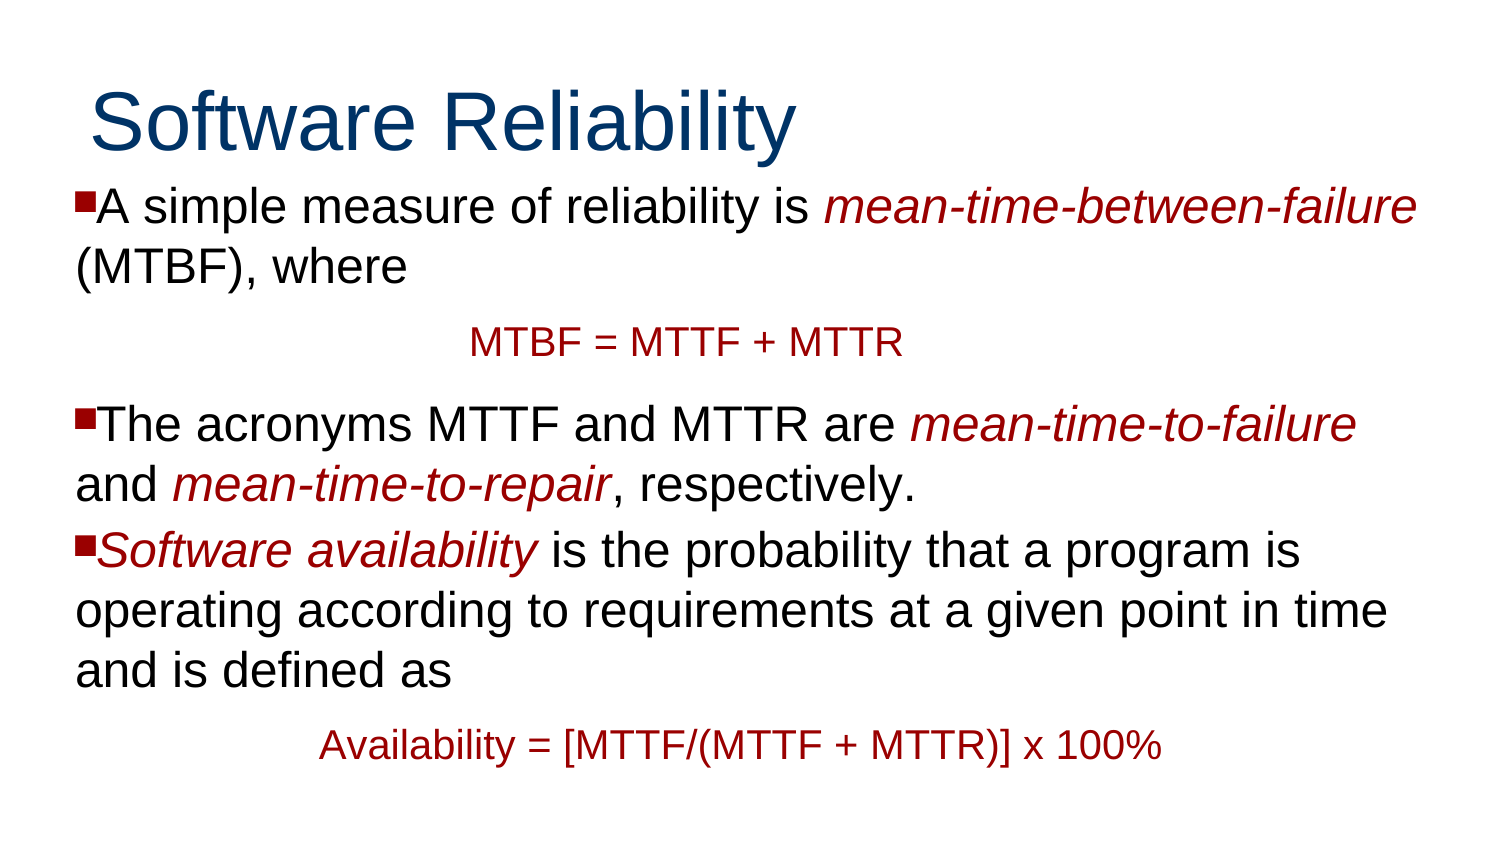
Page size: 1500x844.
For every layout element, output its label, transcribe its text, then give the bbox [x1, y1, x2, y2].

subtitle A simple measure of reliability is mean-time-between-failure (MTBF), where MTBF = MTTF + MTTR The acronyms MTTF and MTTR are mean-time-to-failure and mean-time-to-repair, respectively. Software availability is the probability that a program is operating according to requirements at a given point in time and is defined as Availability = [MTTF/(MTTF + MTTR)] x 100% [75, 173, 1425, 770]
title Software Reliability [75, 33, 1425, 173]
